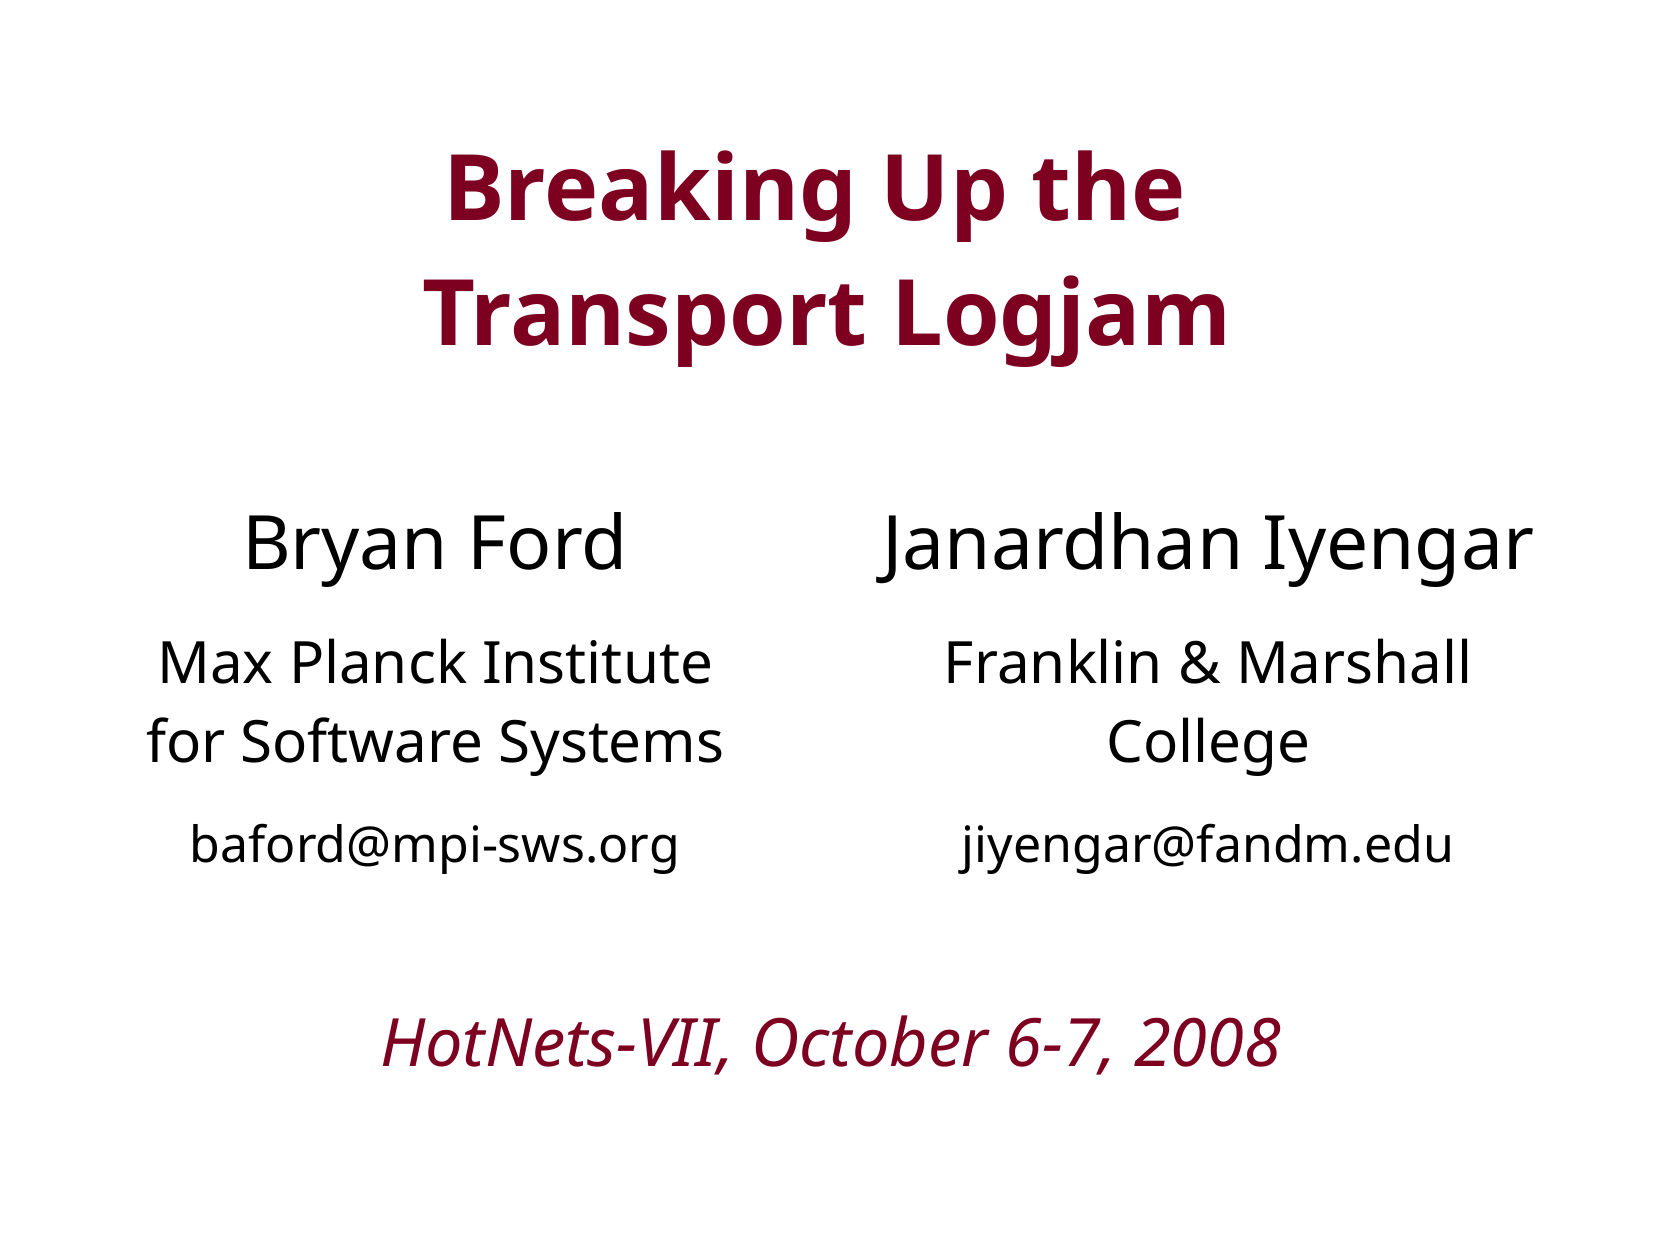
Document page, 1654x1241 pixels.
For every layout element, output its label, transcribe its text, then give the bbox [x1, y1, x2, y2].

title Breaking Up the Transport Logjam [82, 141, 1571, 354]
list Janardhan Iyengar Franklin & Marshall College jiyengar@fandm.edu [845, 489, 1572, 902]
title HotNets-VII, October 6-7, 2008 [86, 937, 1576, 1145]
list Bryan Ford Max Planck Institute for Software Systems baford@mpi-sws.org [82, 489, 788, 902]
